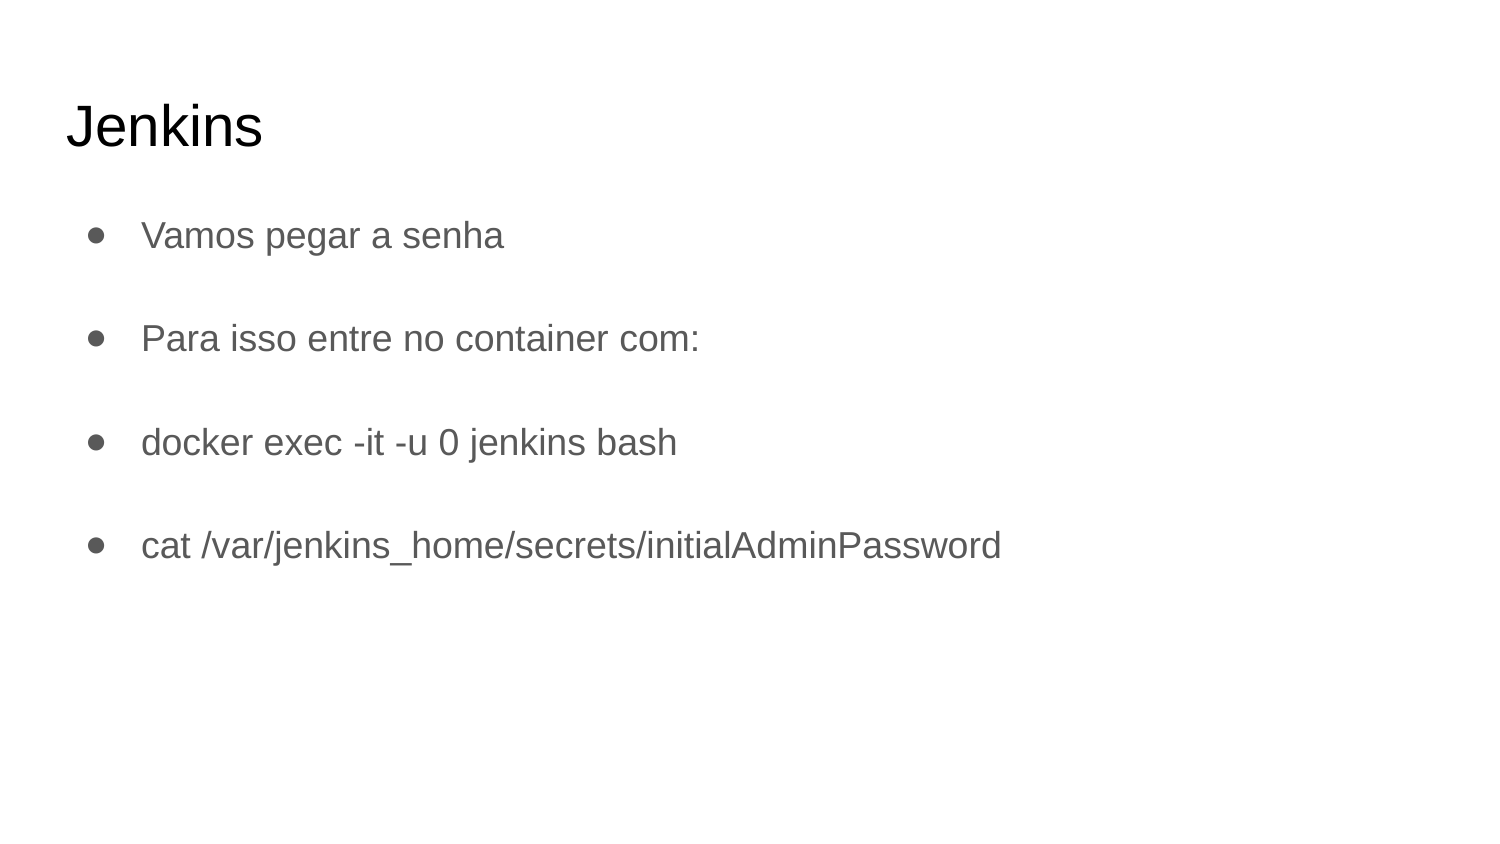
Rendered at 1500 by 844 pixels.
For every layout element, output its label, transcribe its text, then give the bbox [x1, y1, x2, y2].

title Jenkins [51, 72, 1449, 167]
list Vamos pegar a senha Para isso entre no container com: docker exec -it -u 0 jenkins bash cat /var/jenkins_home/secrets/initialAdminPassword [51, 189, 1489, 750]
